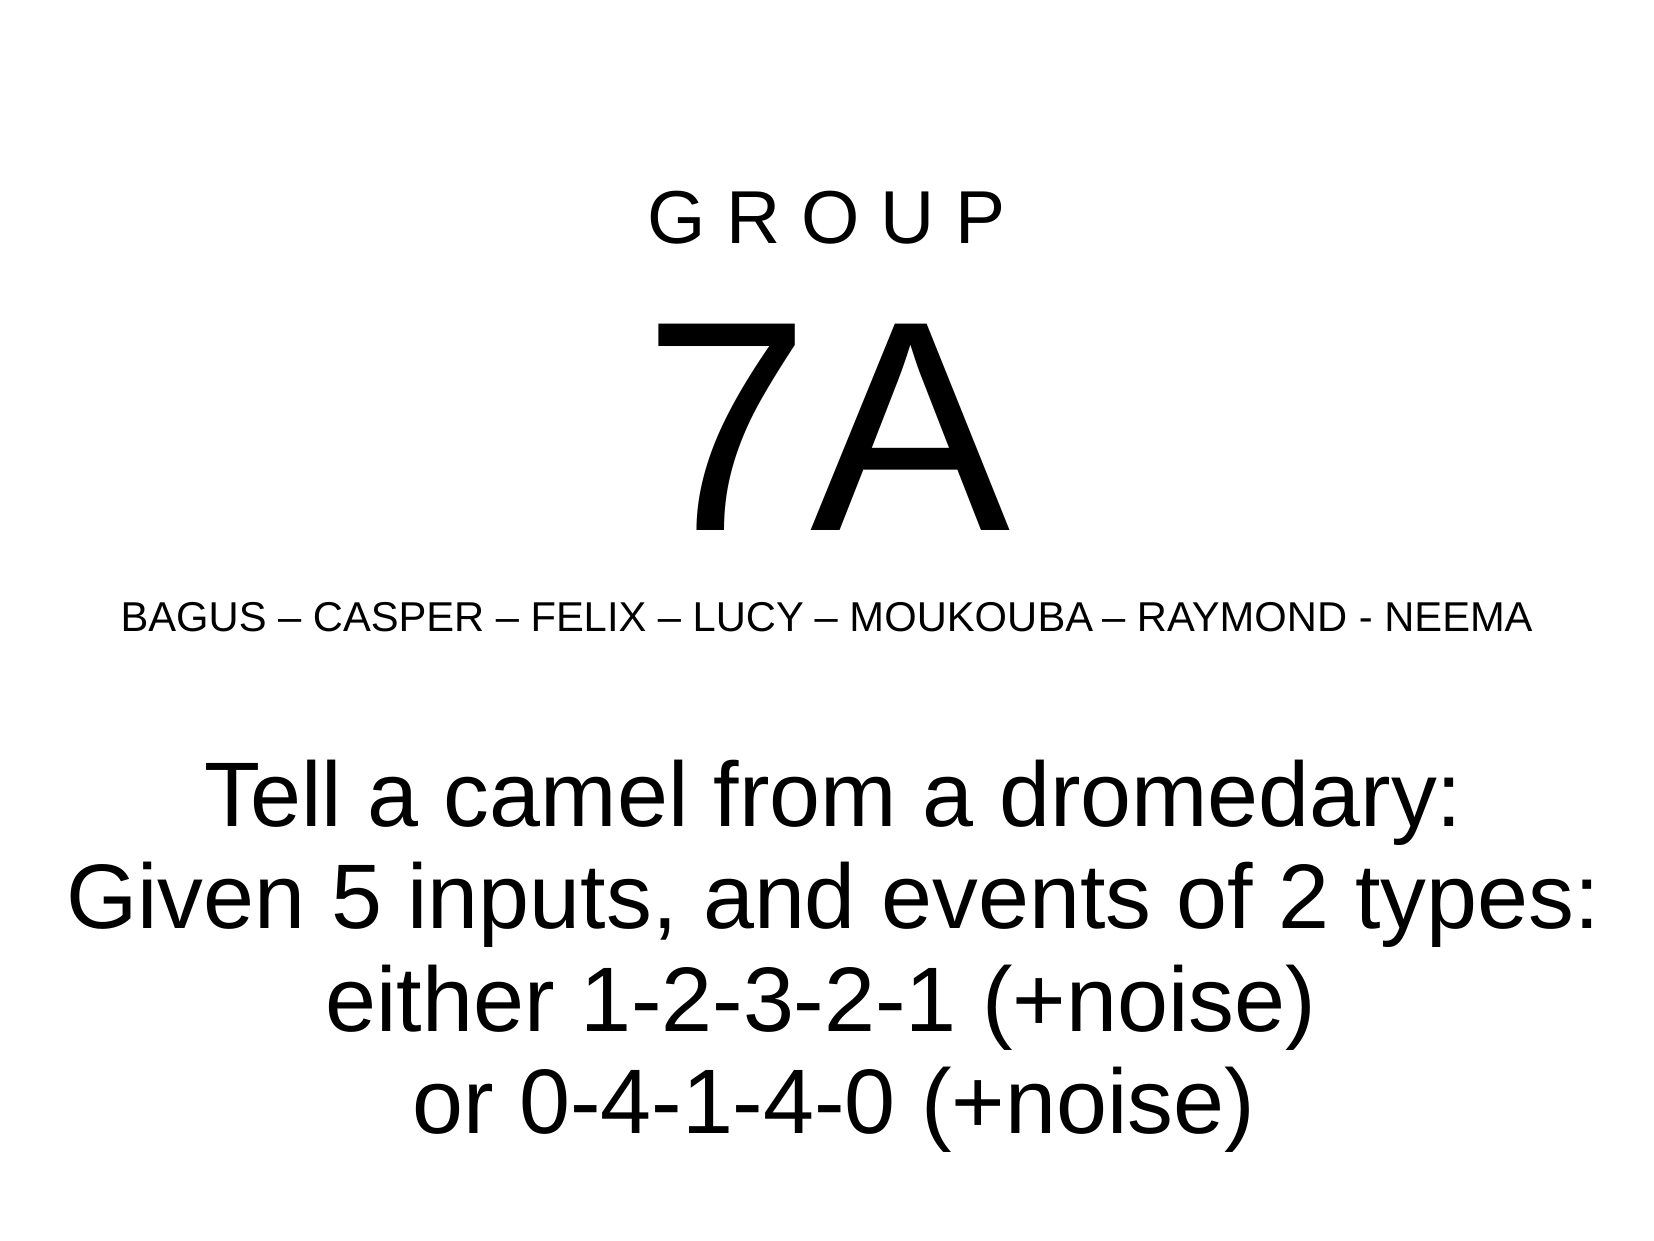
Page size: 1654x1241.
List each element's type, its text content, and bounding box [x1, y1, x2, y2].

title Tell a camel from a dromedary: Given 5 inputs, and events of 2 types: either 1-2-3-2-1 (+noise) or 0-4-1-4-0 (+noise) [45, 692, 1624, 1205]
subtitle G R O U P 7A BAGUS – CASPER – FELIX – LUCY – MOUKOUBA – RAYMOND - NEEMA [82, 65, 1571, 751]
